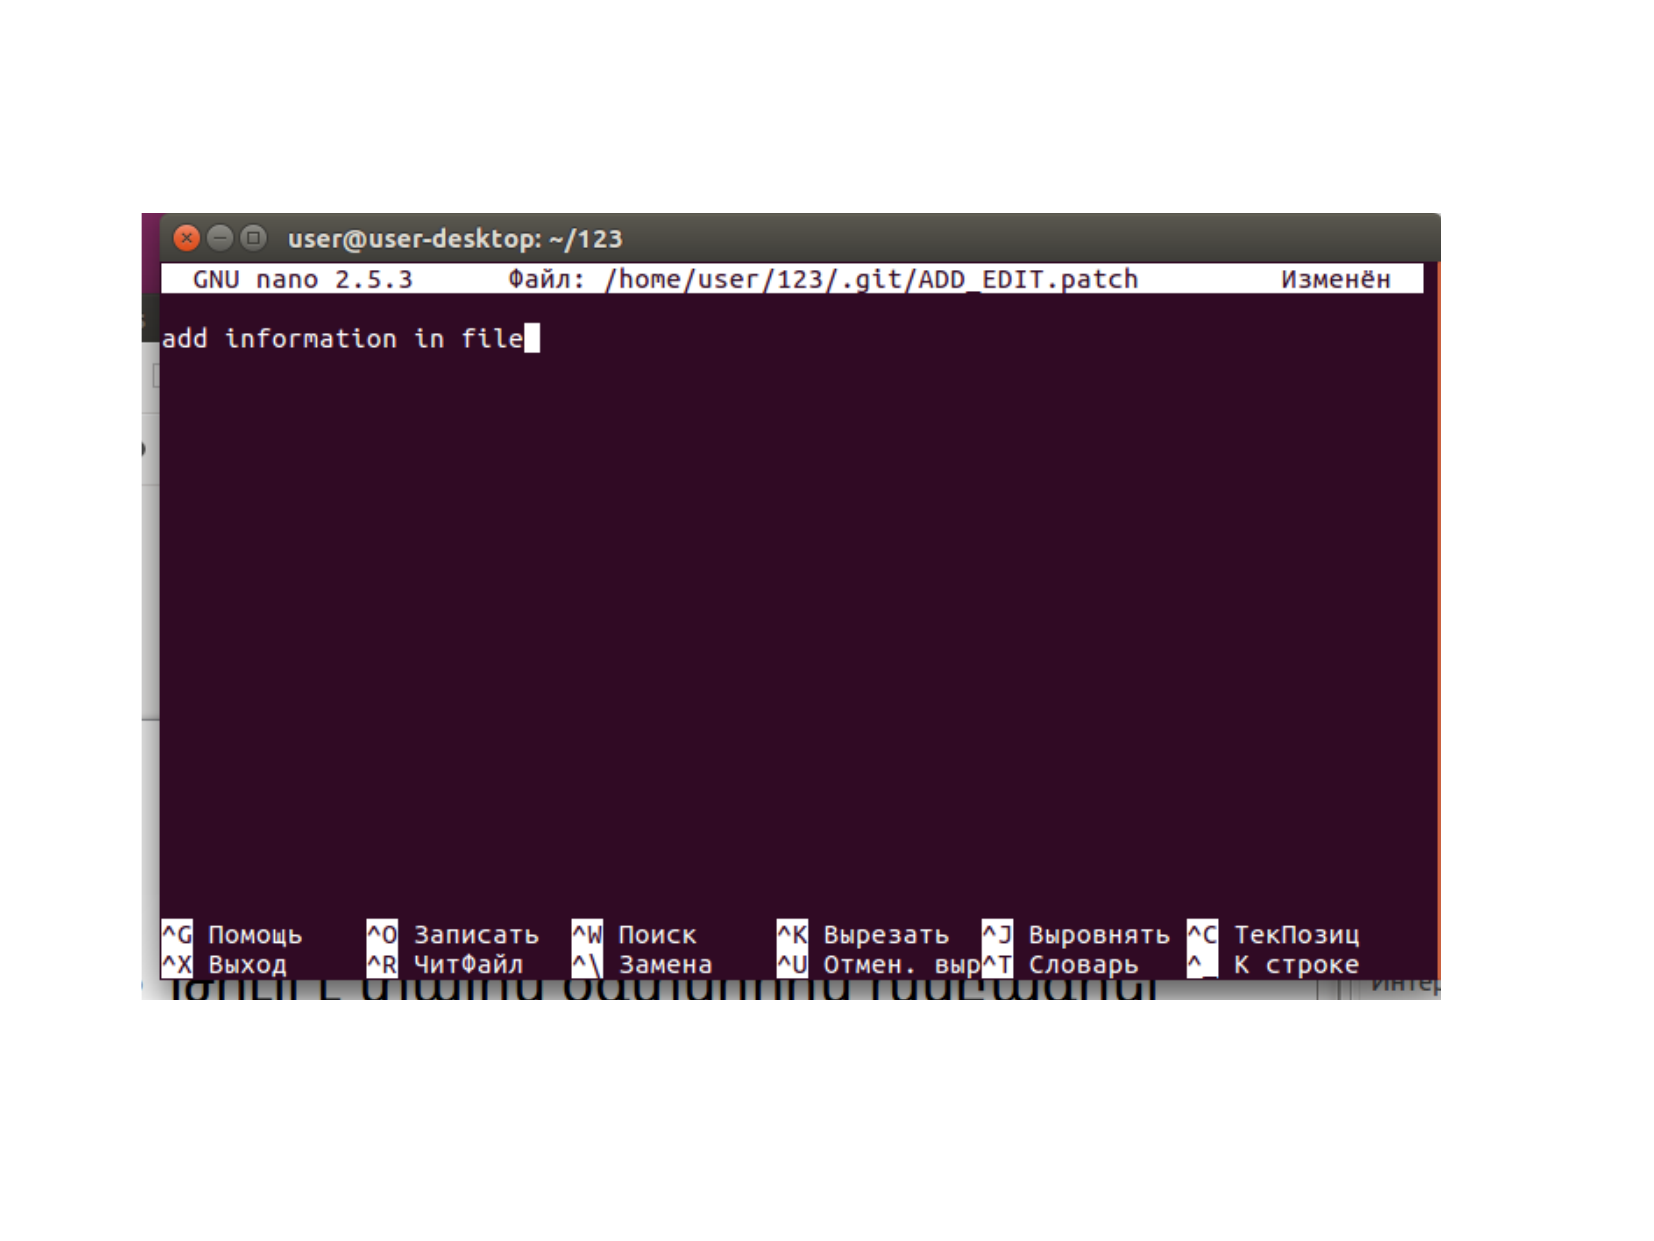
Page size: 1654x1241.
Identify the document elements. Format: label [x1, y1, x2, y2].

picture [141, 213, 1441, 1000]
